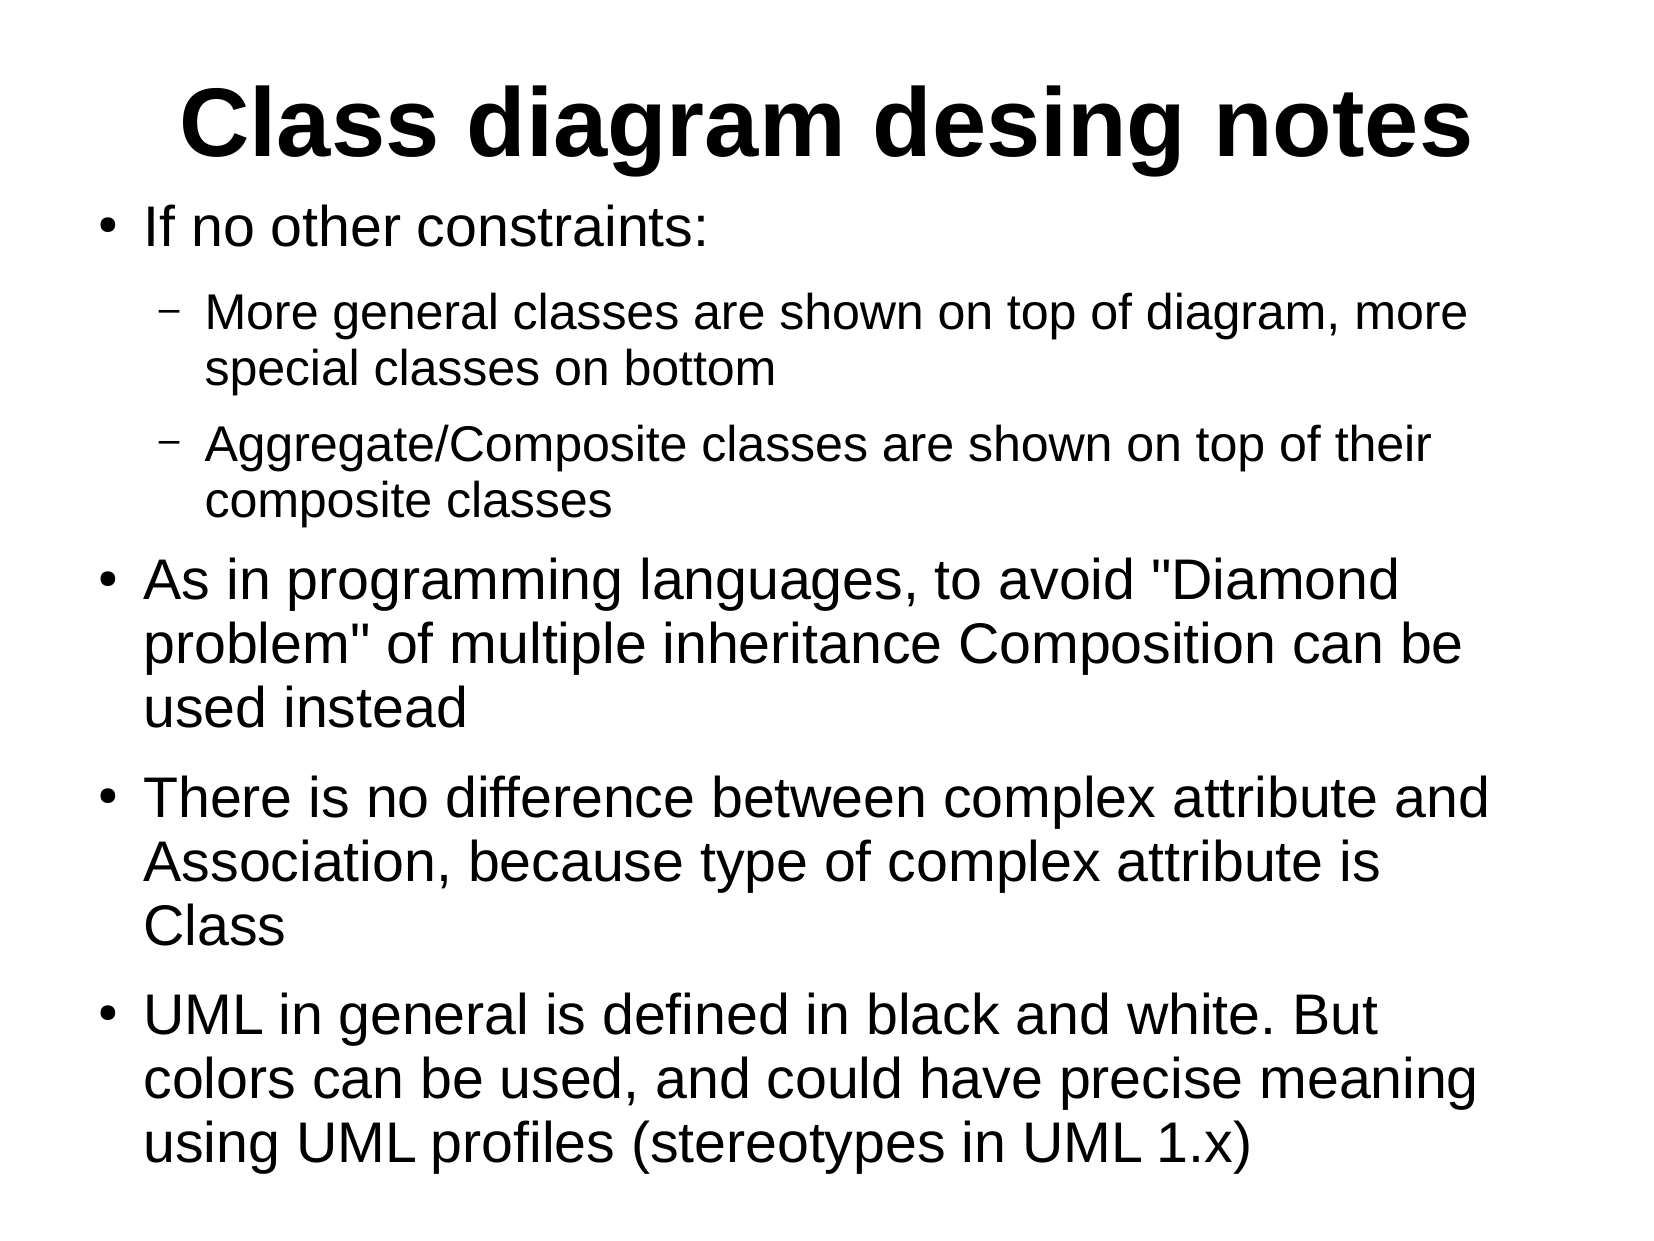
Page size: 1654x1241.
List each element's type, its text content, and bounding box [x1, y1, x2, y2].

title Class diagram desing notes [82, 49, 1571, 196]
list If no other constraints: More general classes are shown on top of diagram, more special classes on bottom Aggregate/Composite classes are shown on top of their composite classes As in programming languages, to avoid "Diamond problem" of multiple inheritance Composition can be used instead There is no difference between complex attribute and Association, because type of complex attribute is Class UML in general is defined in black and white. But colors can be used, and could have precise meaning using UML profiles (stereotypes in UML 1.x) [82, 195, 1538, 1186]
